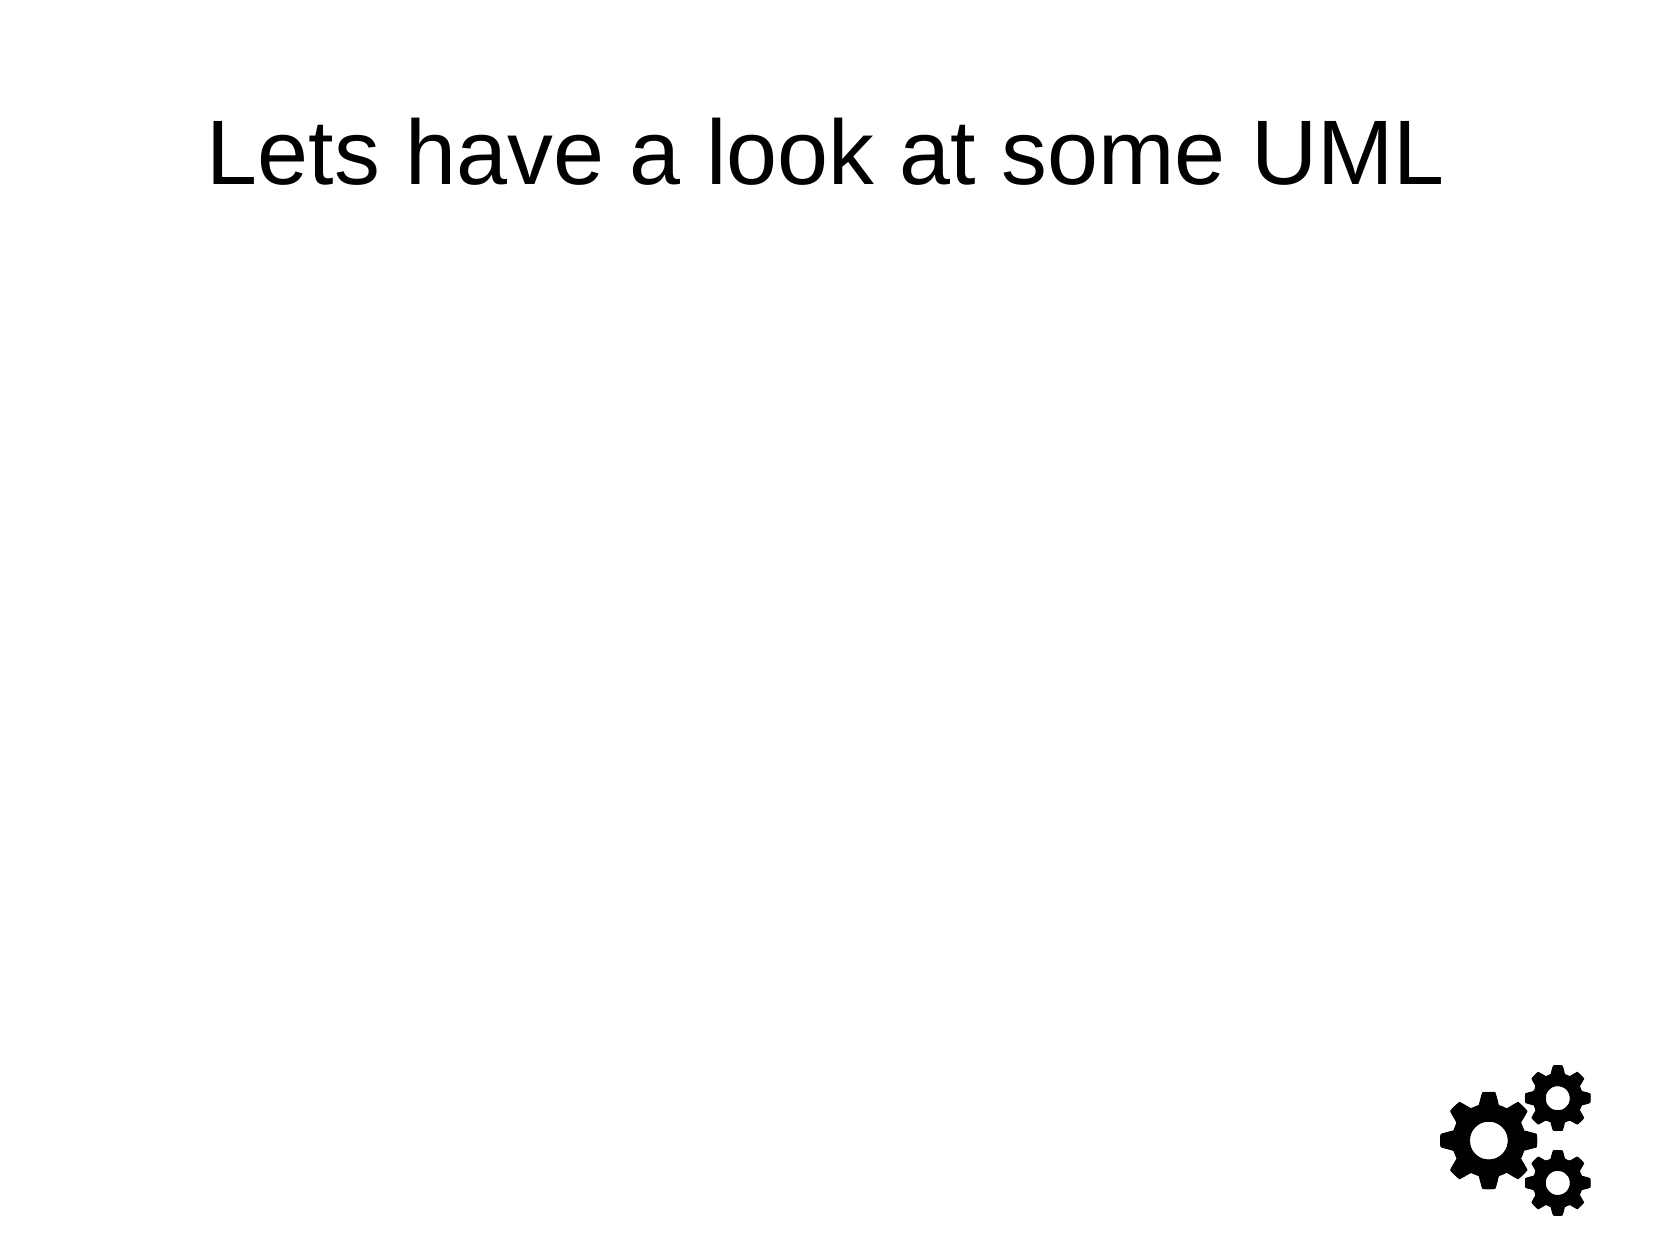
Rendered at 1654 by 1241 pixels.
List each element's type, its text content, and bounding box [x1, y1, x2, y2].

title Lets have a look at some UML [82, 49, 1571, 257]
picture [1440, 1065, 1591, 1216]
